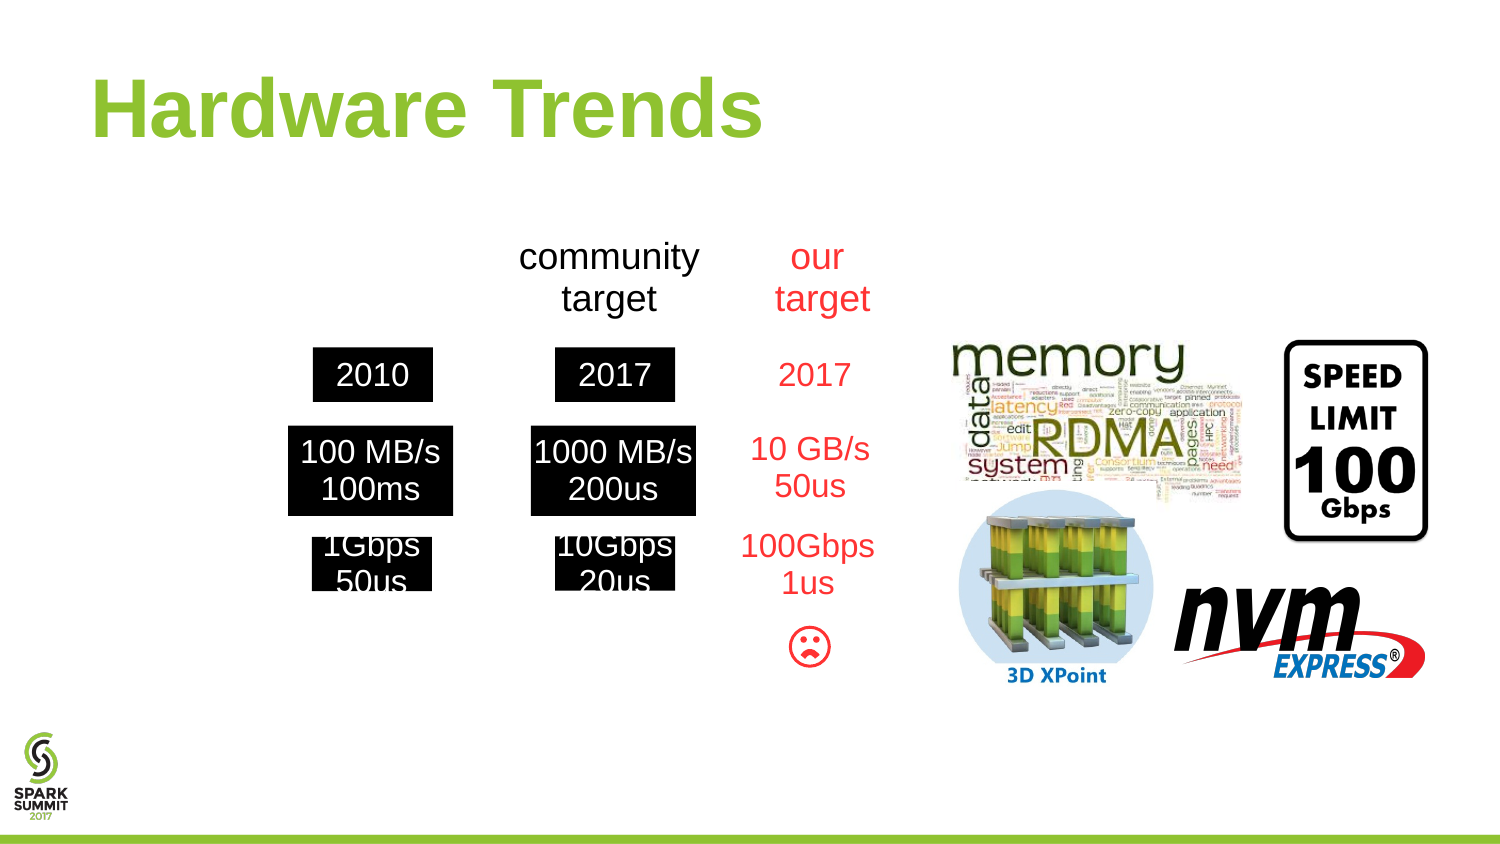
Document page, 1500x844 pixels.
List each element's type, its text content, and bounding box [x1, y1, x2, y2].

text_box our target [705, 227, 931, 327]
text_box [813, 636, 820, 643]
picture [13, 731, 69, 833]
picture [1252, 338, 1456, 547]
picture [90, 342, 893, 675]
text_box 2017 [555, 347, 676, 402]
text_box community target [486, 227, 705, 327]
text_box 1000 MB/s 200us [530, 425, 696, 516]
text_box 2010 [312, 347, 433, 402]
text_box 2017 [763, 349, 914, 402]
text_box 10 GB/s 50us [734, 422, 887, 513]
text_box 100Gbps 1us [710, 520, 905, 611]
text_box [800, 636, 807, 643]
title Hardware Trends [75, 33, 1425, 175]
text_box 100 MB/s 100ms [288, 425, 454, 516]
picture [1174, 587, 1426, 678]
picture [951, 340, 1243, 693]
text_box 10Gbps 20us [555, 536, 676, 591]
text_box 1Gbps 50us [311, 536, 432, 592]
